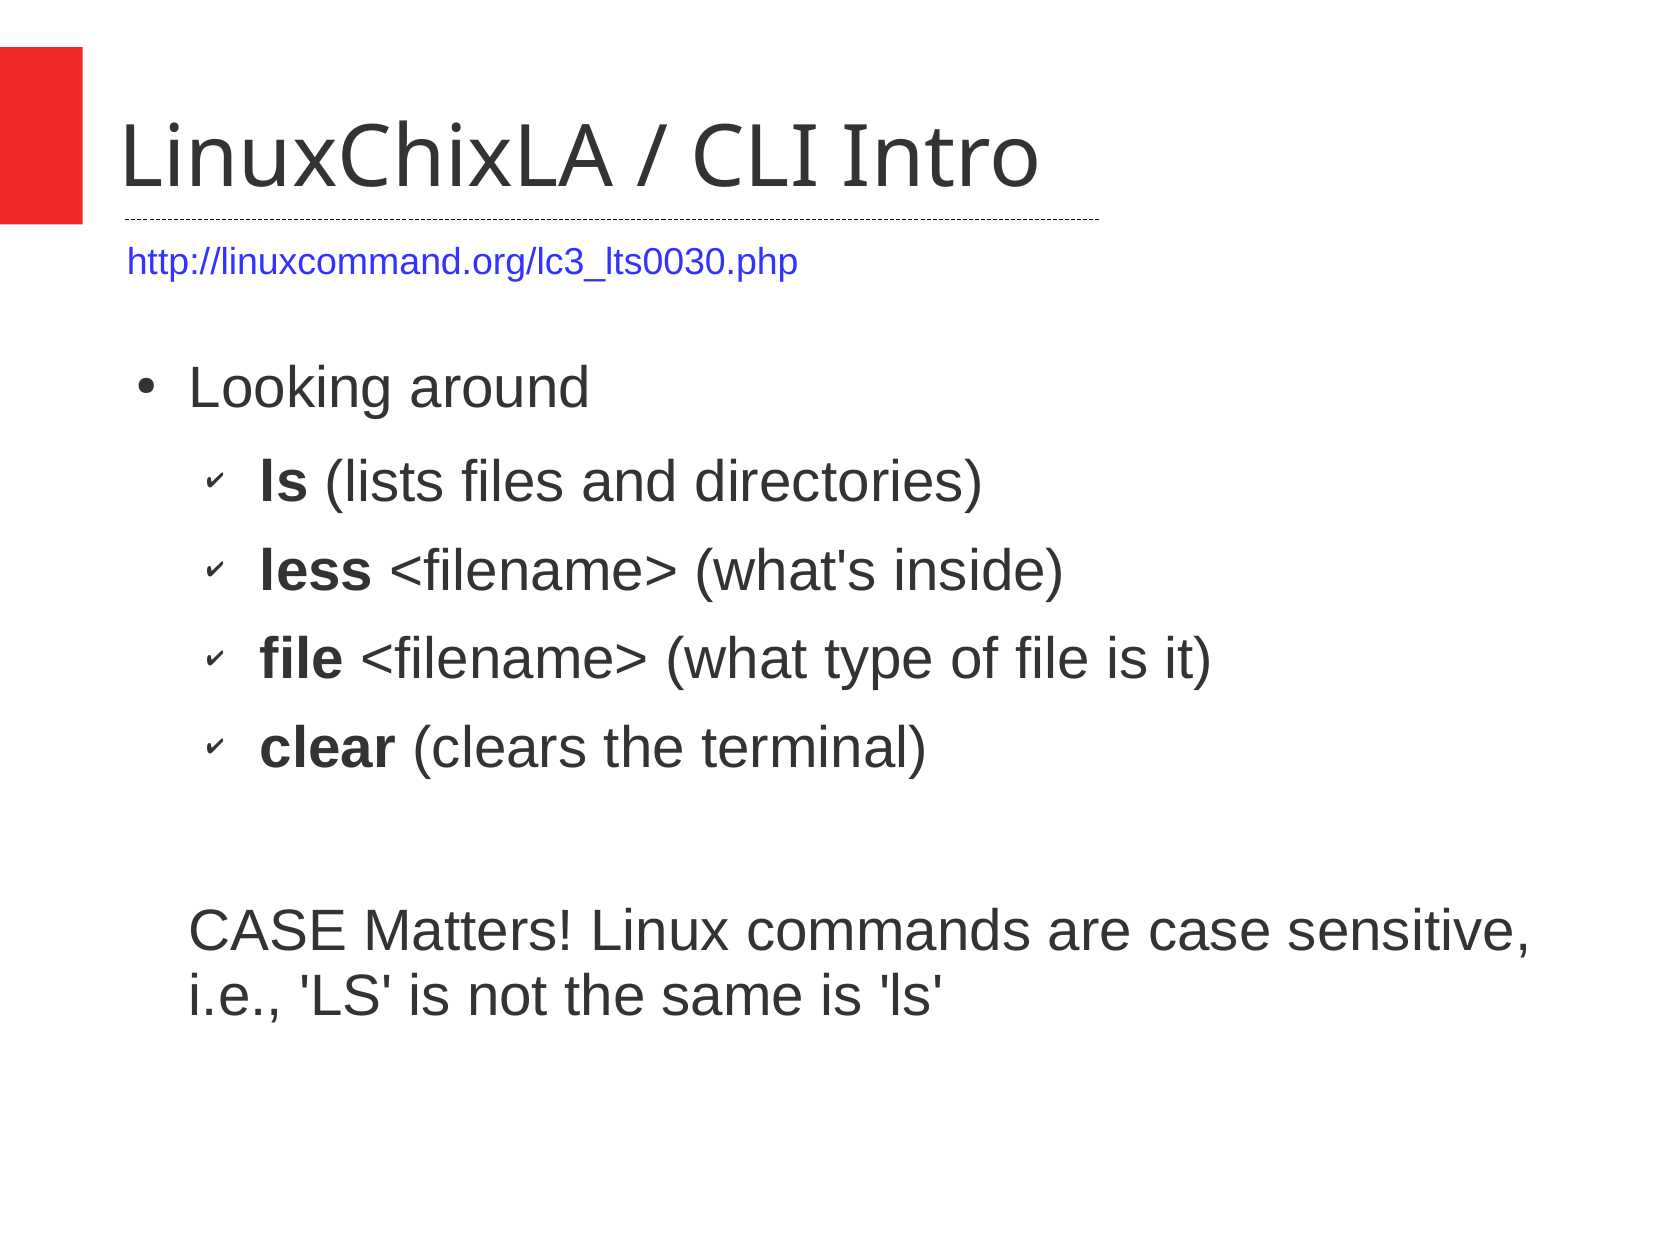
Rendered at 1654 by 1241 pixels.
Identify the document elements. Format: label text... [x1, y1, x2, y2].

title LinuxChixLA / CLI Intro [118, 49, 1571, 257]
list Looking around ls (lists files and directories) less <filename> (what's inside) file <filename> (what type of file is it) clear (clears the terminal) CASE Matters! Linux commands are case sensitive, i.e., 'LS' is not the same is 'ls' [118, 354, 1536, 1074]
text_box http://linuxcommand.org/lc3_lts0030.php [112, 232, 814, 332]
